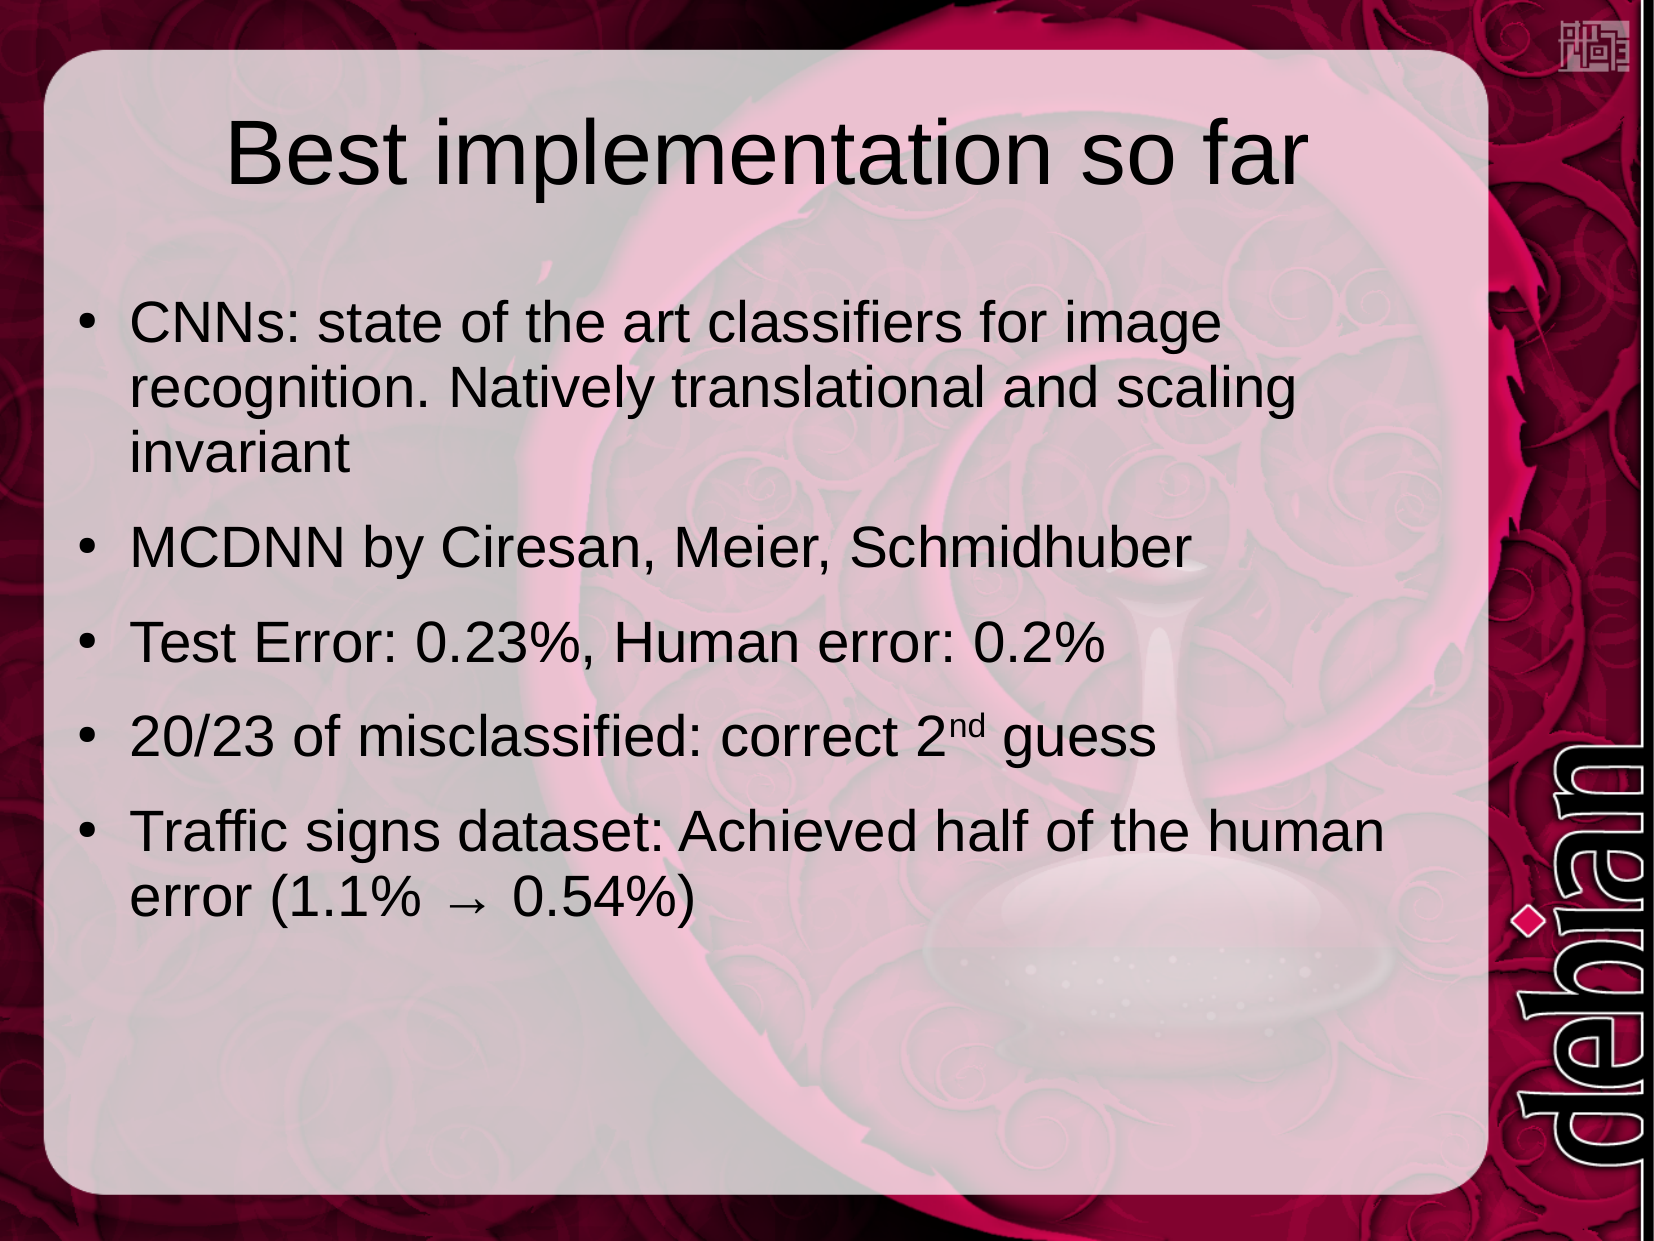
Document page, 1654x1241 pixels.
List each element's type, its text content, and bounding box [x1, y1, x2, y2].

list CNNs: state of the art classifiers for image recognition. Natively translational and scaling invariant MCDNN by Ciresan, Meier, Schmidhuber Test Error: 0.23%, Human error: 0.2% 20/23 of misclassified: correct 2nd guess Traffic signs dataset: Achieved half of the human error (1.1% → 0.54%) [59, 290, 1477, 1109]
picture [0, 0, 1654, 1241]
title Best implementation so far [59, 49, 1477, 257]
